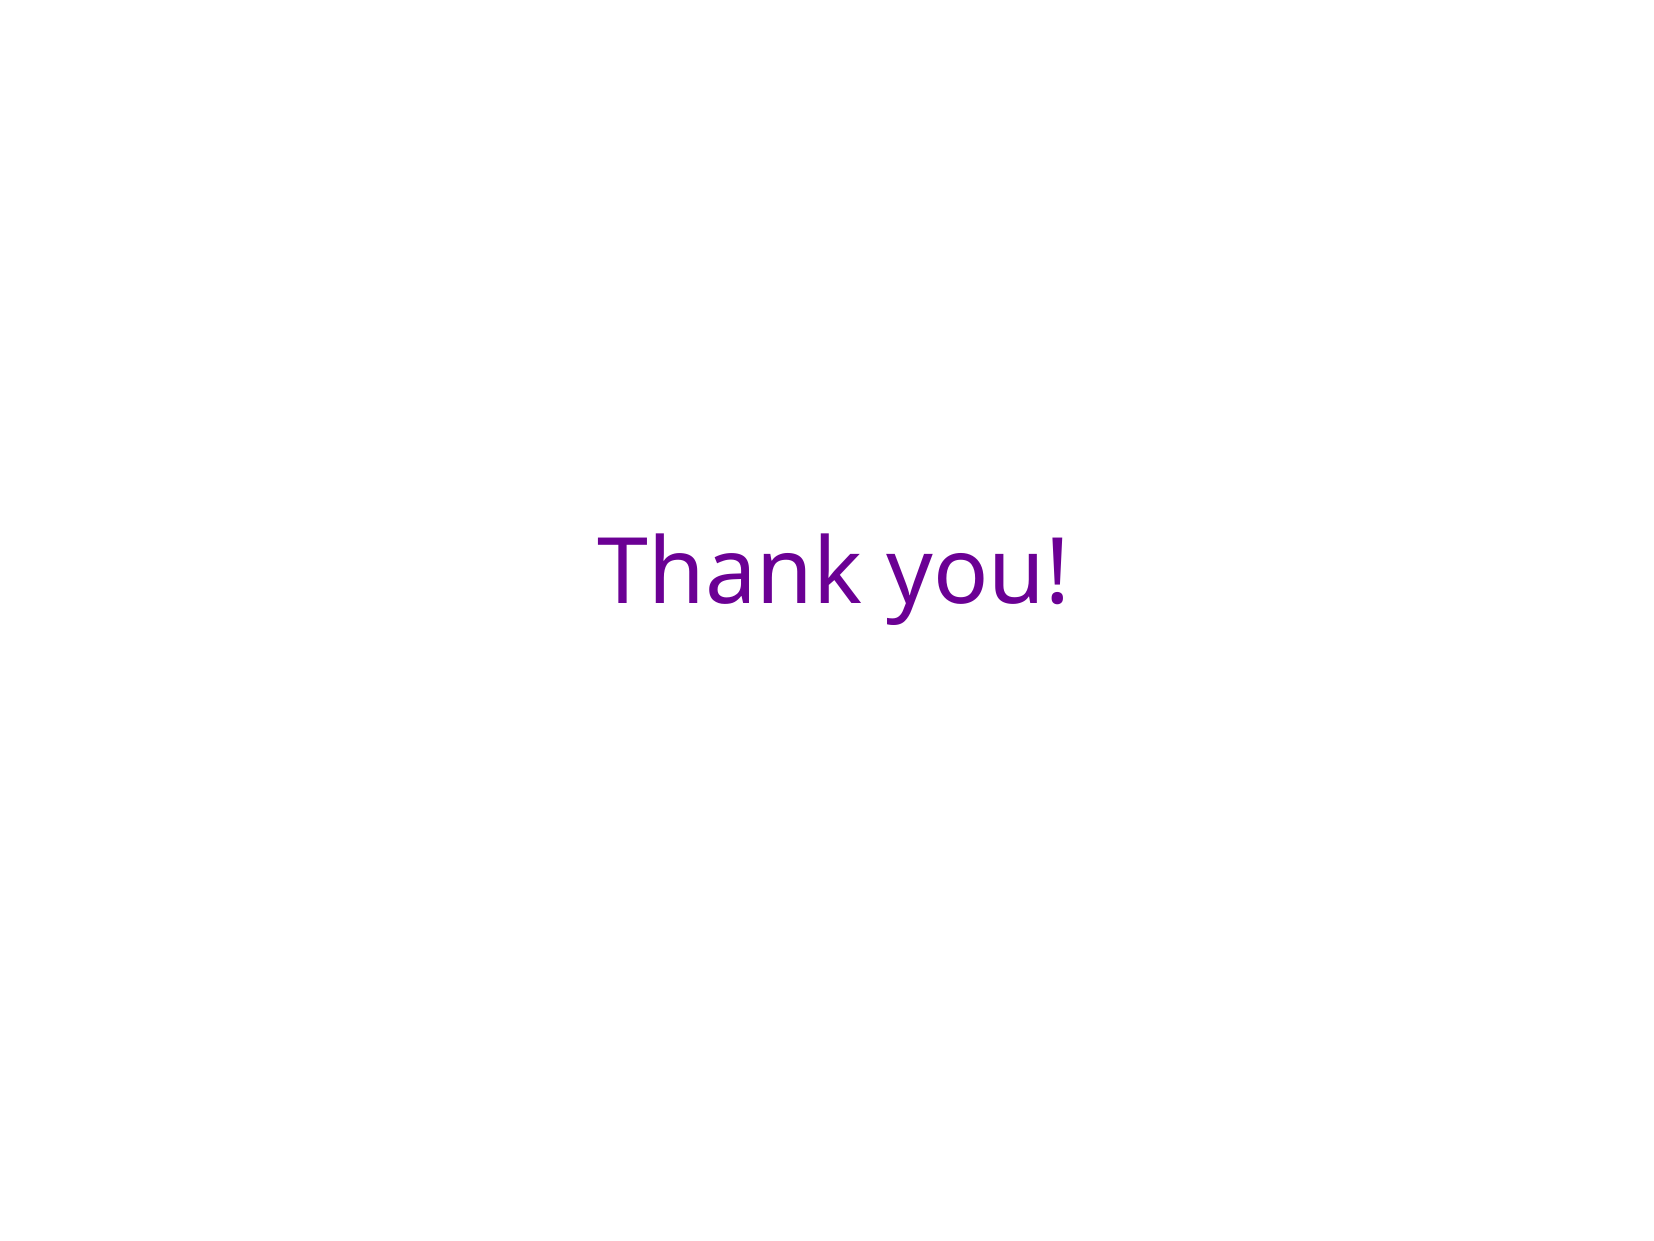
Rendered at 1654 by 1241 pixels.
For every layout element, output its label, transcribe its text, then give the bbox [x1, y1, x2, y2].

title Thank you! [90, 465, 1579, 673]
